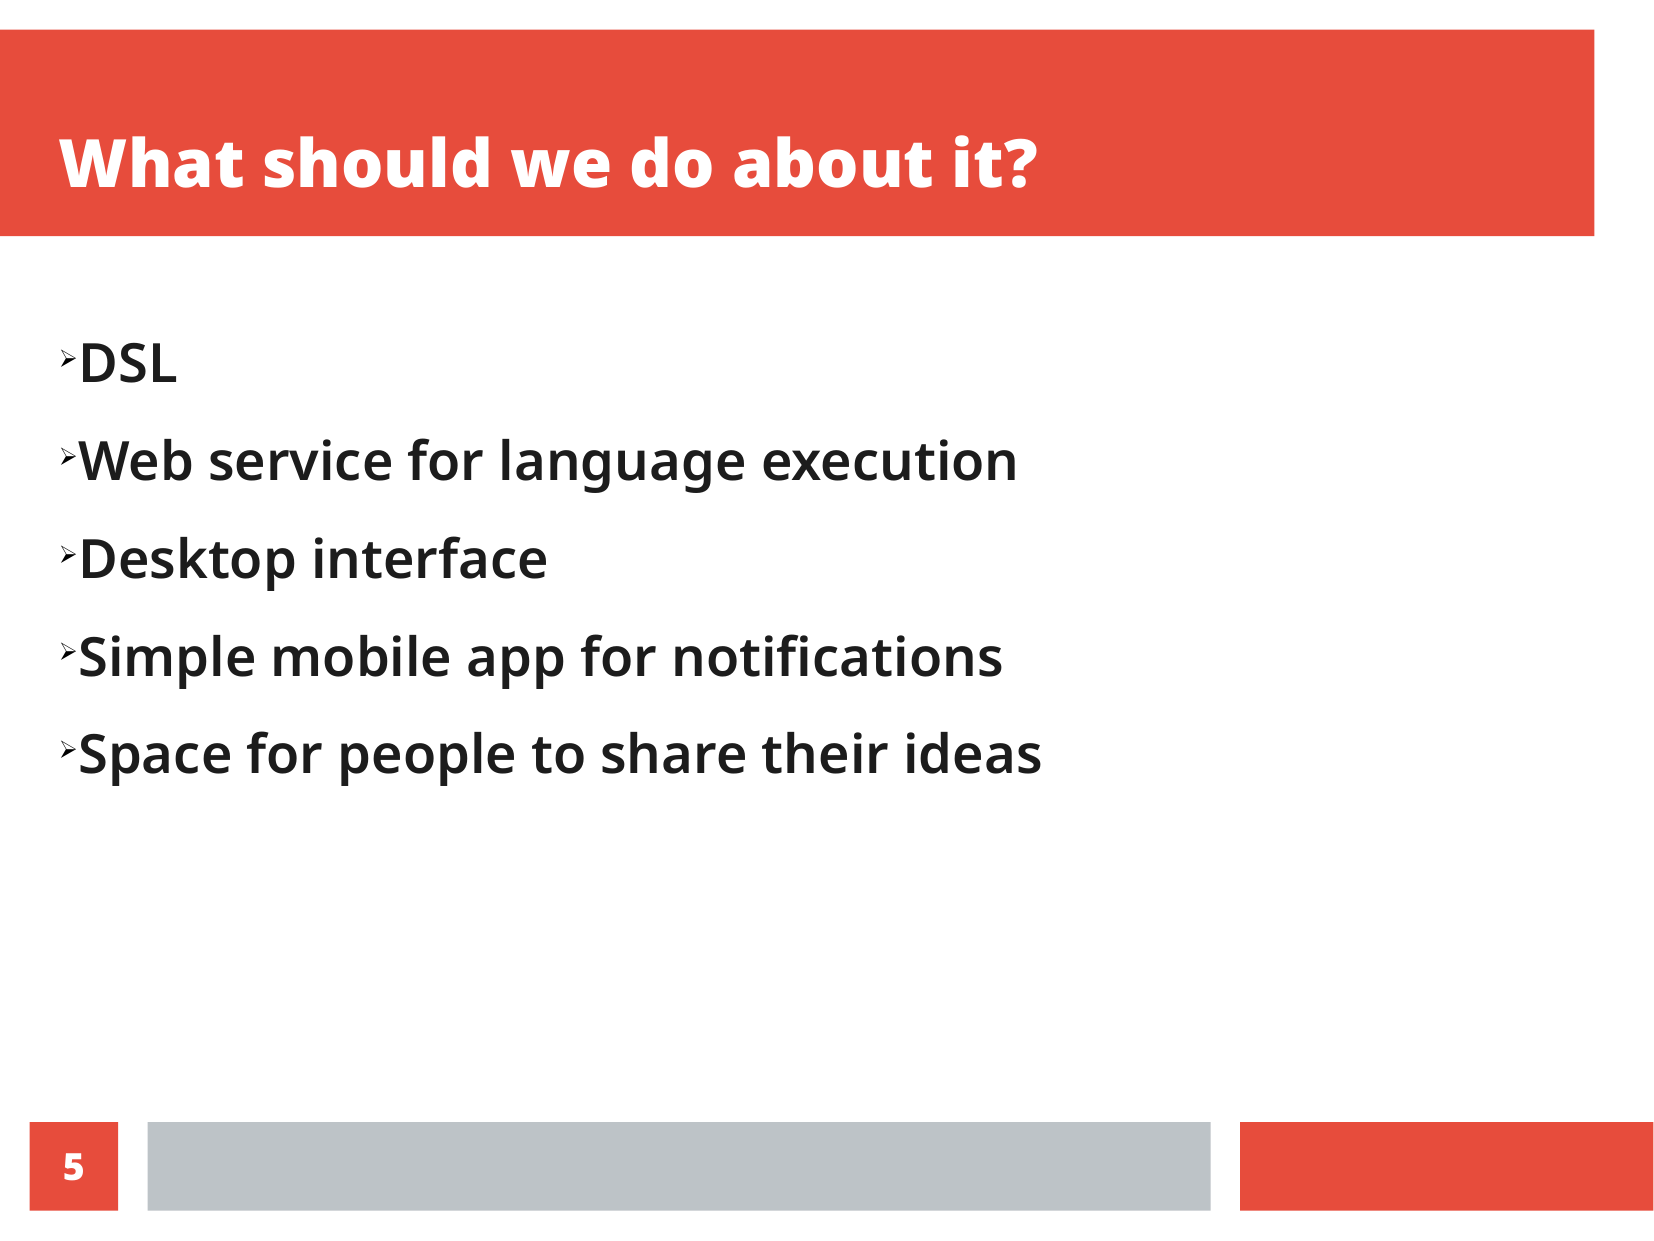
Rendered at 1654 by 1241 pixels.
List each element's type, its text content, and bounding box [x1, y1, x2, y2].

list DSL Web service for language execution Desktop interface Simple mobile app for notifications Space for people to share their ideas [59, 324, 1565, 1093]
title What should we do about it? [59, 59, 1595, 207]
